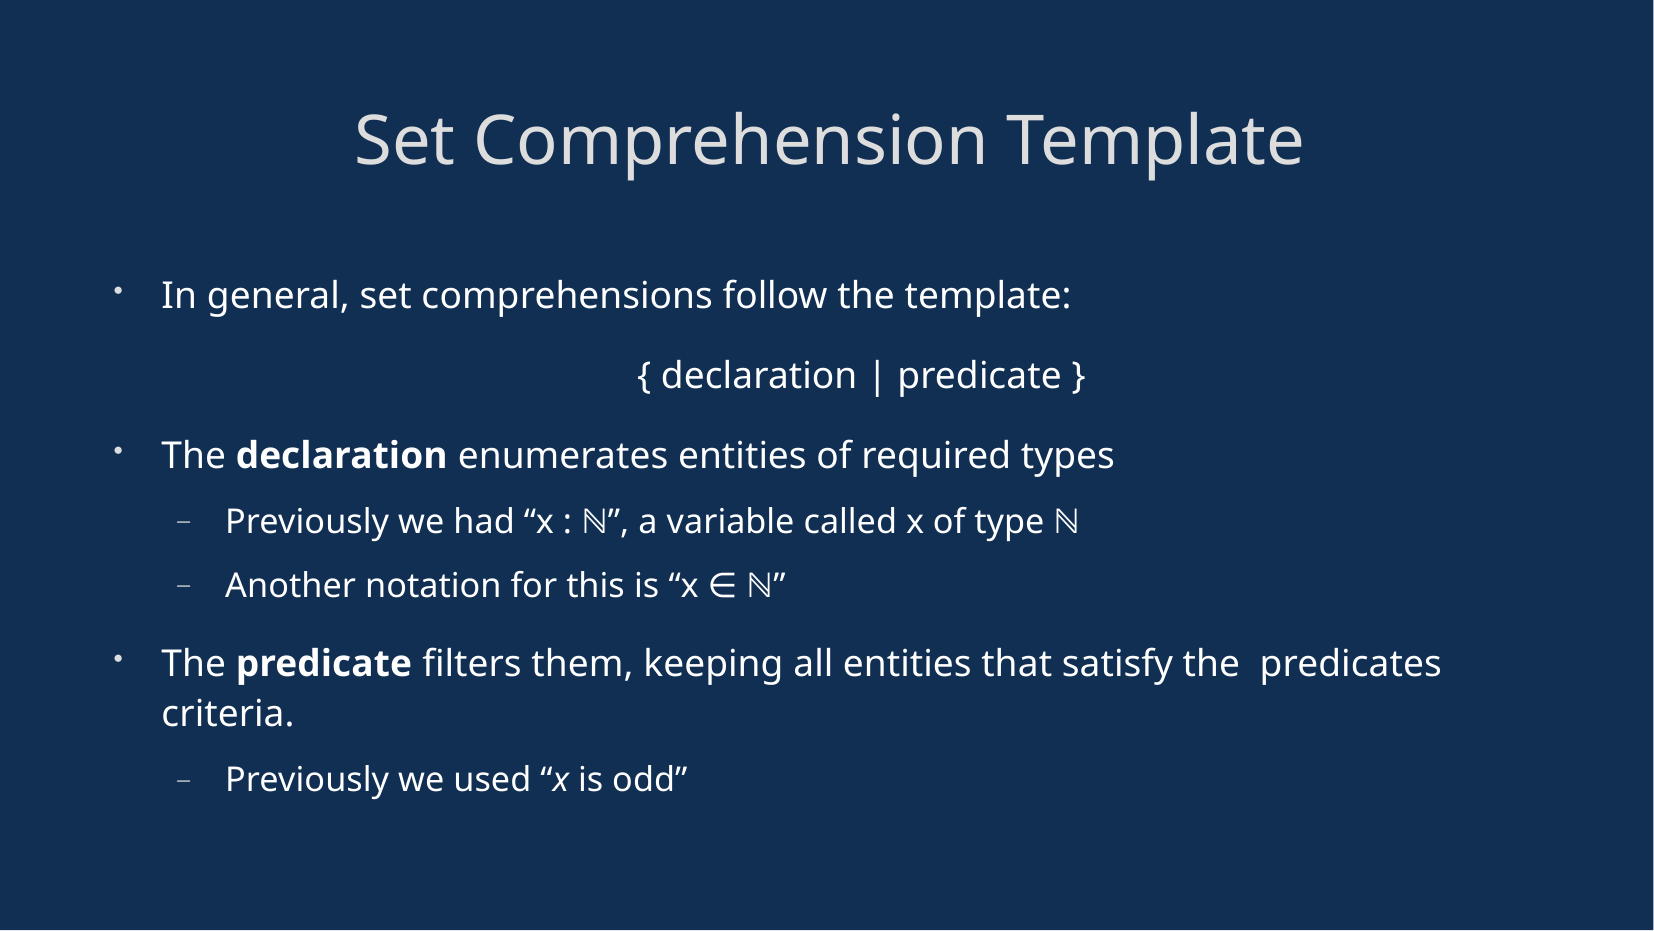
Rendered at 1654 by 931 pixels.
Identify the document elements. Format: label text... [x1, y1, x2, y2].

list In general, set comprehensions follow the template: { declaration | predicate } The declaration enumerates entities of required types Previously we had “x : ℕ”, a variable called x of type ℕ Another notation for this is “x ∈ ℕ” The predicate filters them, keeping all entities that satisfy the predicates criteria. Previously we used “x is odd” [97, 268, 1563, 806]
title Set Comprehension Template [97, 56, 1563, 220]
